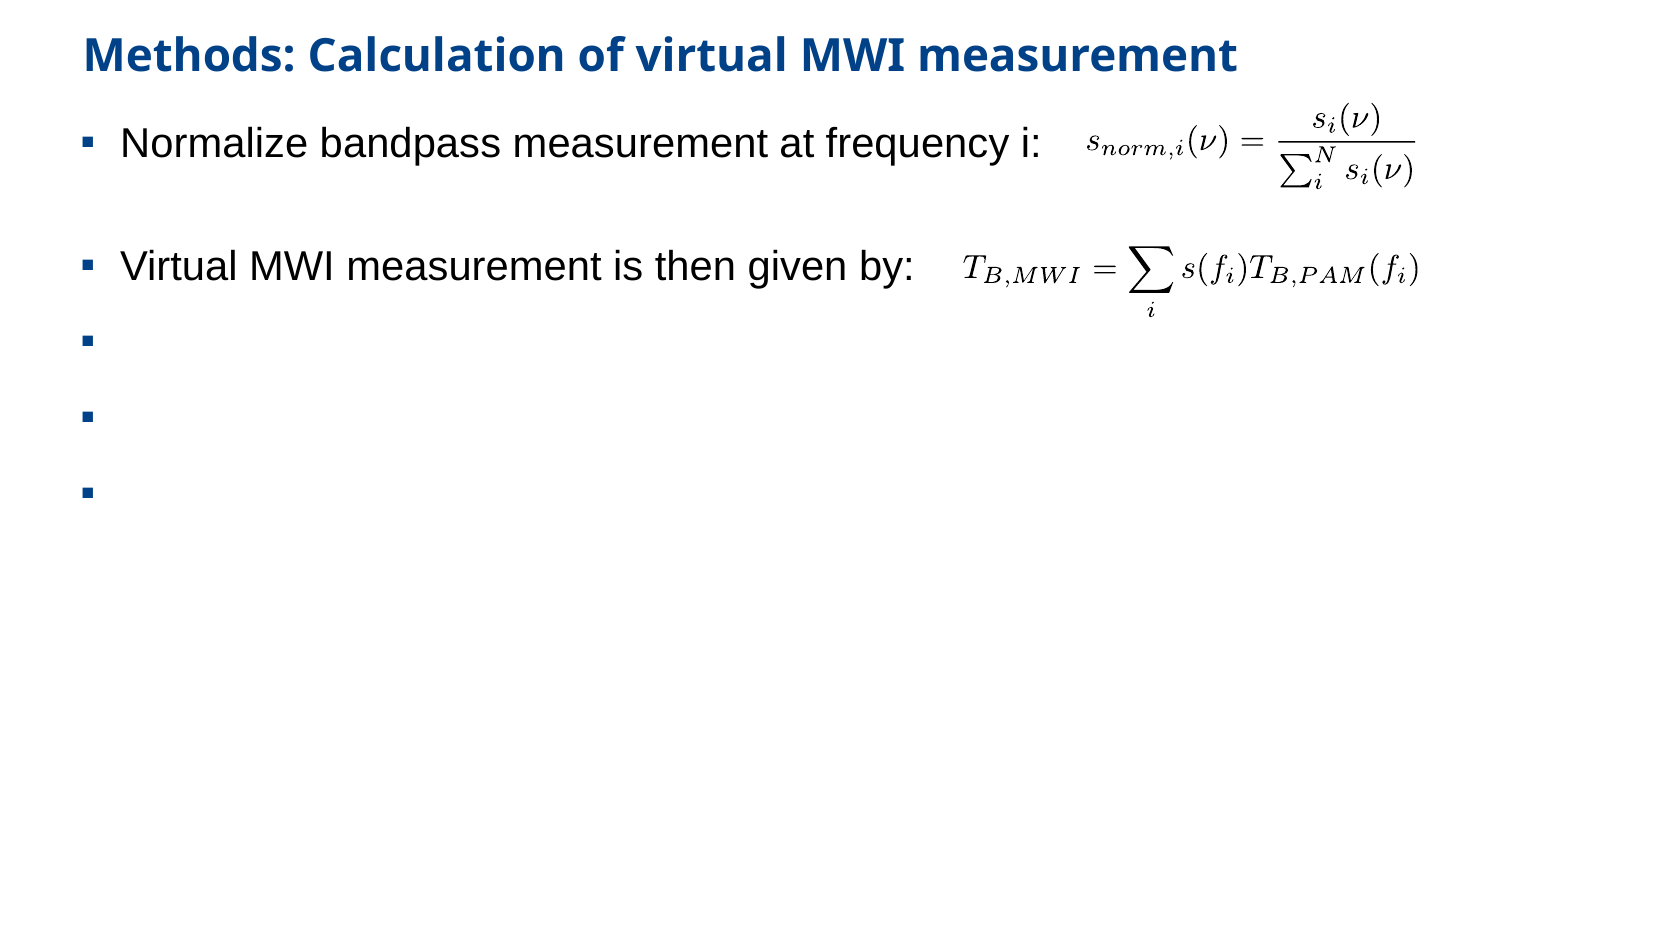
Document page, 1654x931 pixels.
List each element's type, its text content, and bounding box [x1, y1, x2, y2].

list Normalize bandpass measurement at frequency i: Virtual MWI measurement is then given by: [82, 120, 1571, 826]
picture [962, 246, 1418, 318]
title Methods: Calculation of virtual MWI measurement [82, 19, 1571, 88]
picture [1084, 101, 1417, 191]
